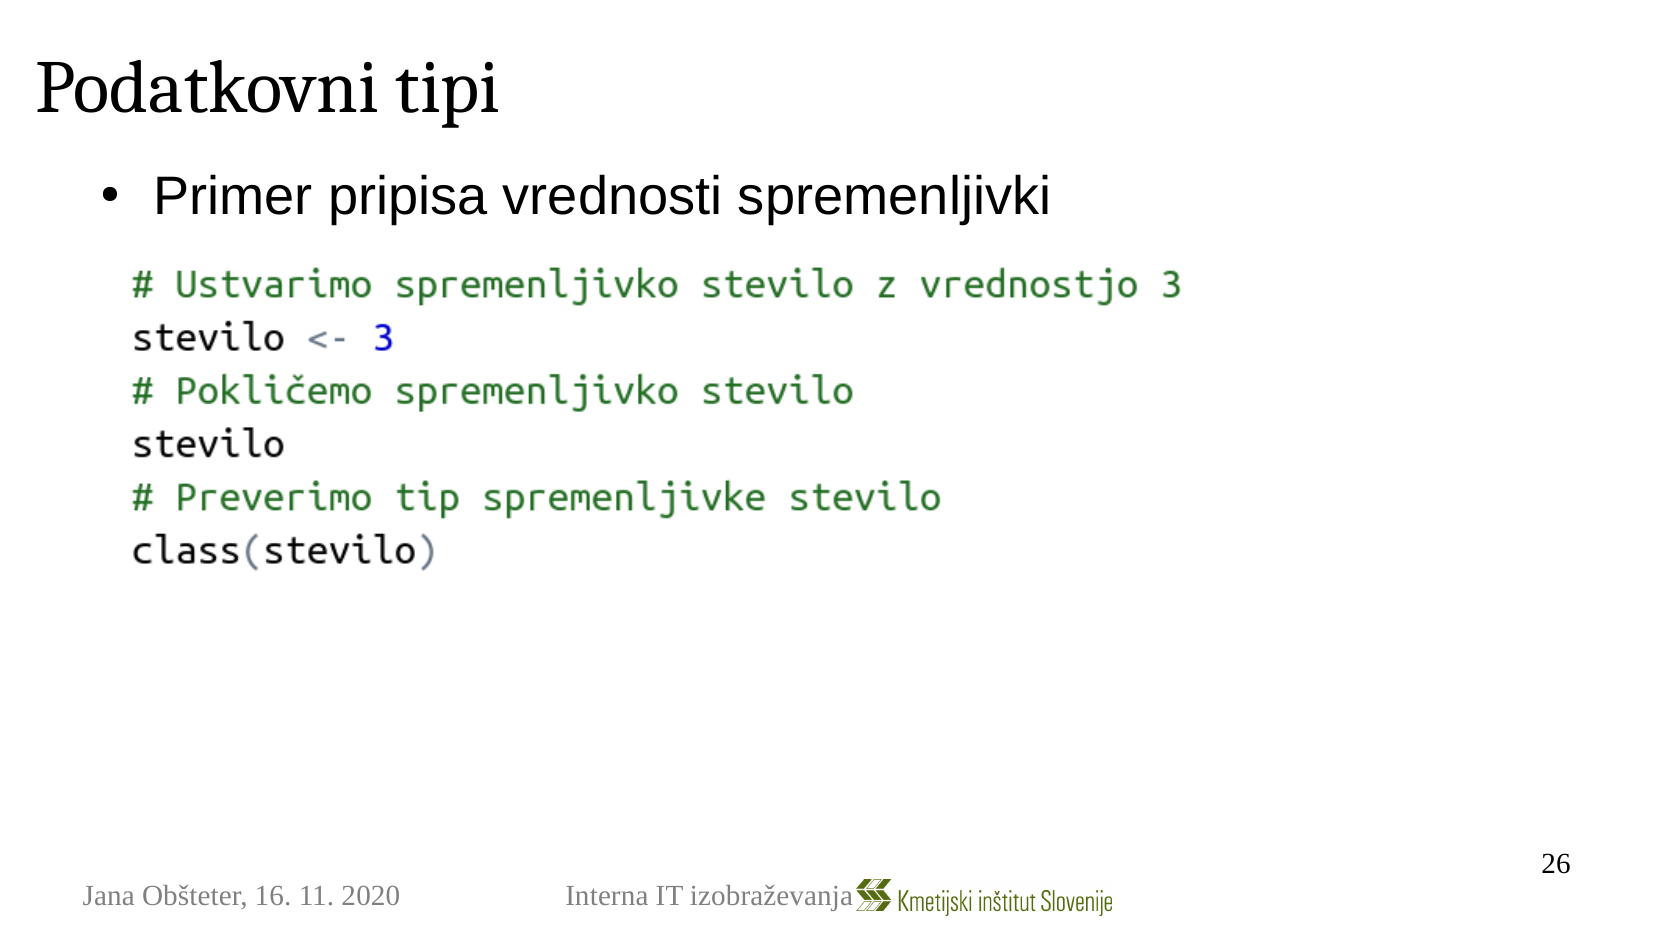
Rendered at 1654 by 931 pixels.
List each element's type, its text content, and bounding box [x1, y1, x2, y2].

list Primer pripisa vrednosti spremenljivki [82, 165, 1642, 827]
picture [121, 257, 1206, 592]
picture [856, 879, 1112, 916]
title Podatkovni tipi [35, 21, 1524, 154]
